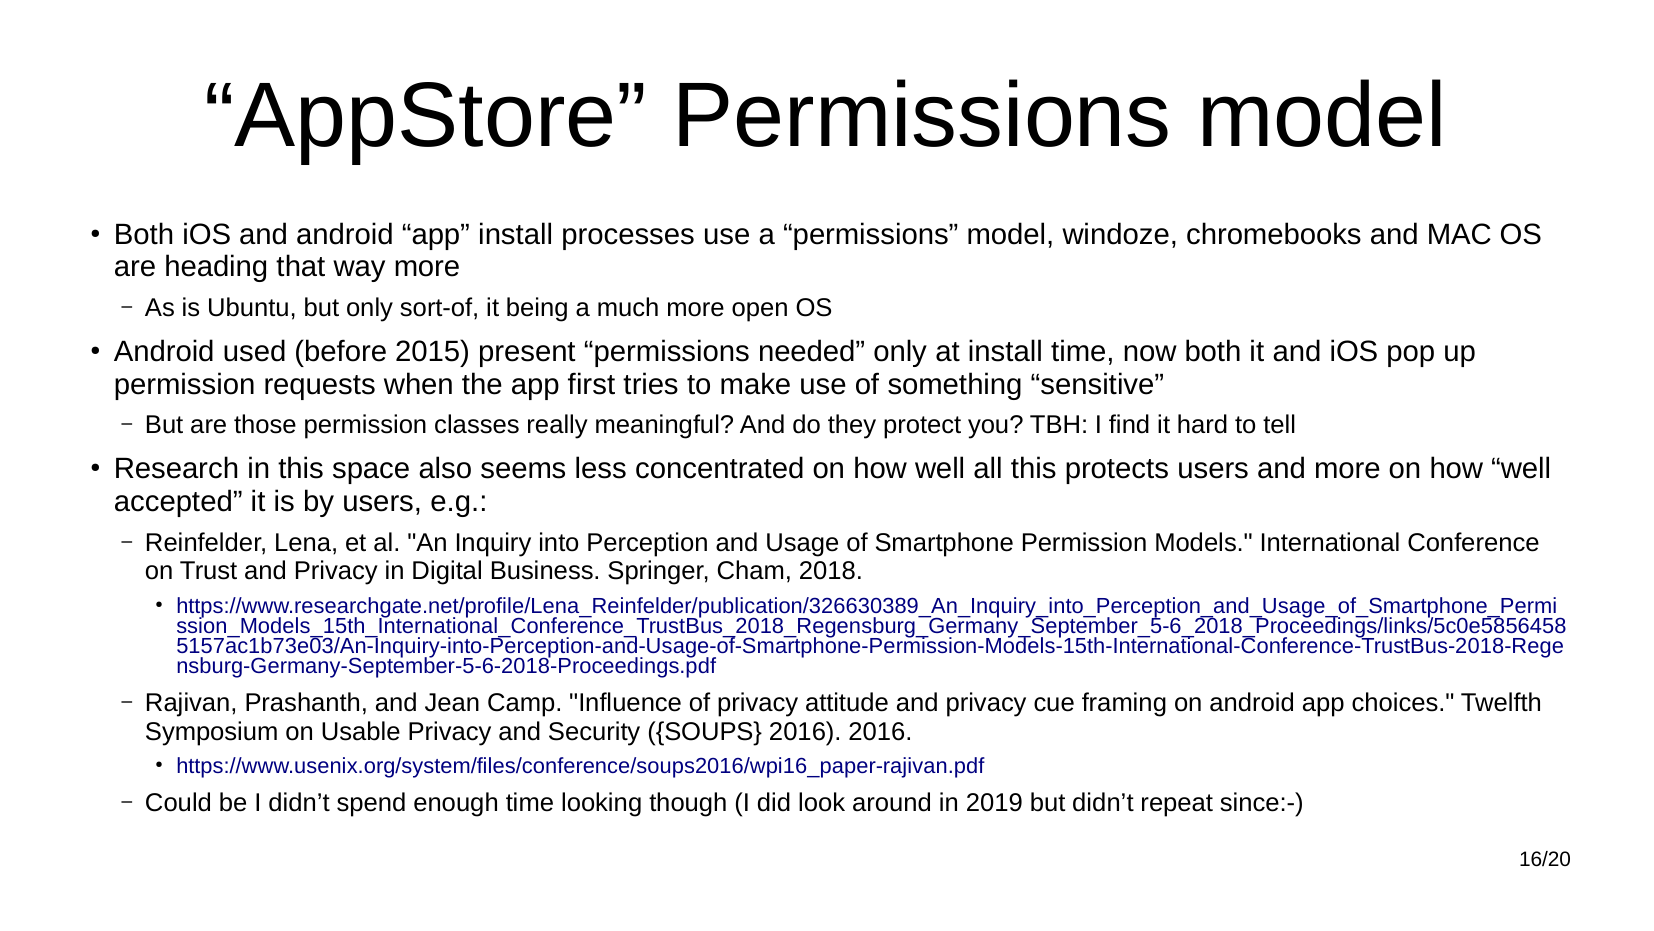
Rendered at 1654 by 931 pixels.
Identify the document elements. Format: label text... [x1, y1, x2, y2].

title “AppStore” Permissions model [82, 37, 1571, 193]
list Both iOS and android “app” install processes use a “permissions” model, windoze, chromebooks and MAC OS are heading that way more As is Ubuntu, but only sort-of, it being a much more open OS Android used (before 2015) present “permissions needed” only at install time, now both it and iOS pop up permission requests when the app first tries to make use of something “sensitive” But are those permission classes really meaningful? And do they protect you? TBH: I find it hard to tell Research in this space also seems less concentrated on how well all this protects users and more on how “well accepted” it is by users, e.g.: Reinfelder, Lena, et al. "An Inquiry into Perception and Usage of Smartphone Permission Models." International Conference on Trust and Privacy in Digital Business. Springer, Cham, 2018. https://www.researchgate.net/profile/Lena_Reinfelder/publication/326630389_An_Inquiry_into_Perception_and_Usage_of_Smartphone_Permission_Models_15th_International_Conference_TrustBus_2018_Regensburg_Germany_September_5-6_2018_Proceedings/links/5c0e58564585157ac1b73e03/An-Inquiry-into-Perception-and-Usage-of-Smartphone-Permission-Models-15th-International-Conference-TrustBus-2018-Regensburg-Germany-September-5-6-2018-Proceedings.pdf Rajivan, Prashanth, and Jean Camp. "Influence of privacy attitude and privacy cue framing on android app choices." Twelfth Symposium on Usable Privacy and Security ({SOUPS} 2016). 2016. https://www.usenix.org/system/files/conference/soups2016/wpi16_paper-rajivan.pdf Could be I didn’t spend enough time looking though (I did look around in 2019 but didn’t repeat since:-) [82, 217, 1571, 758]
